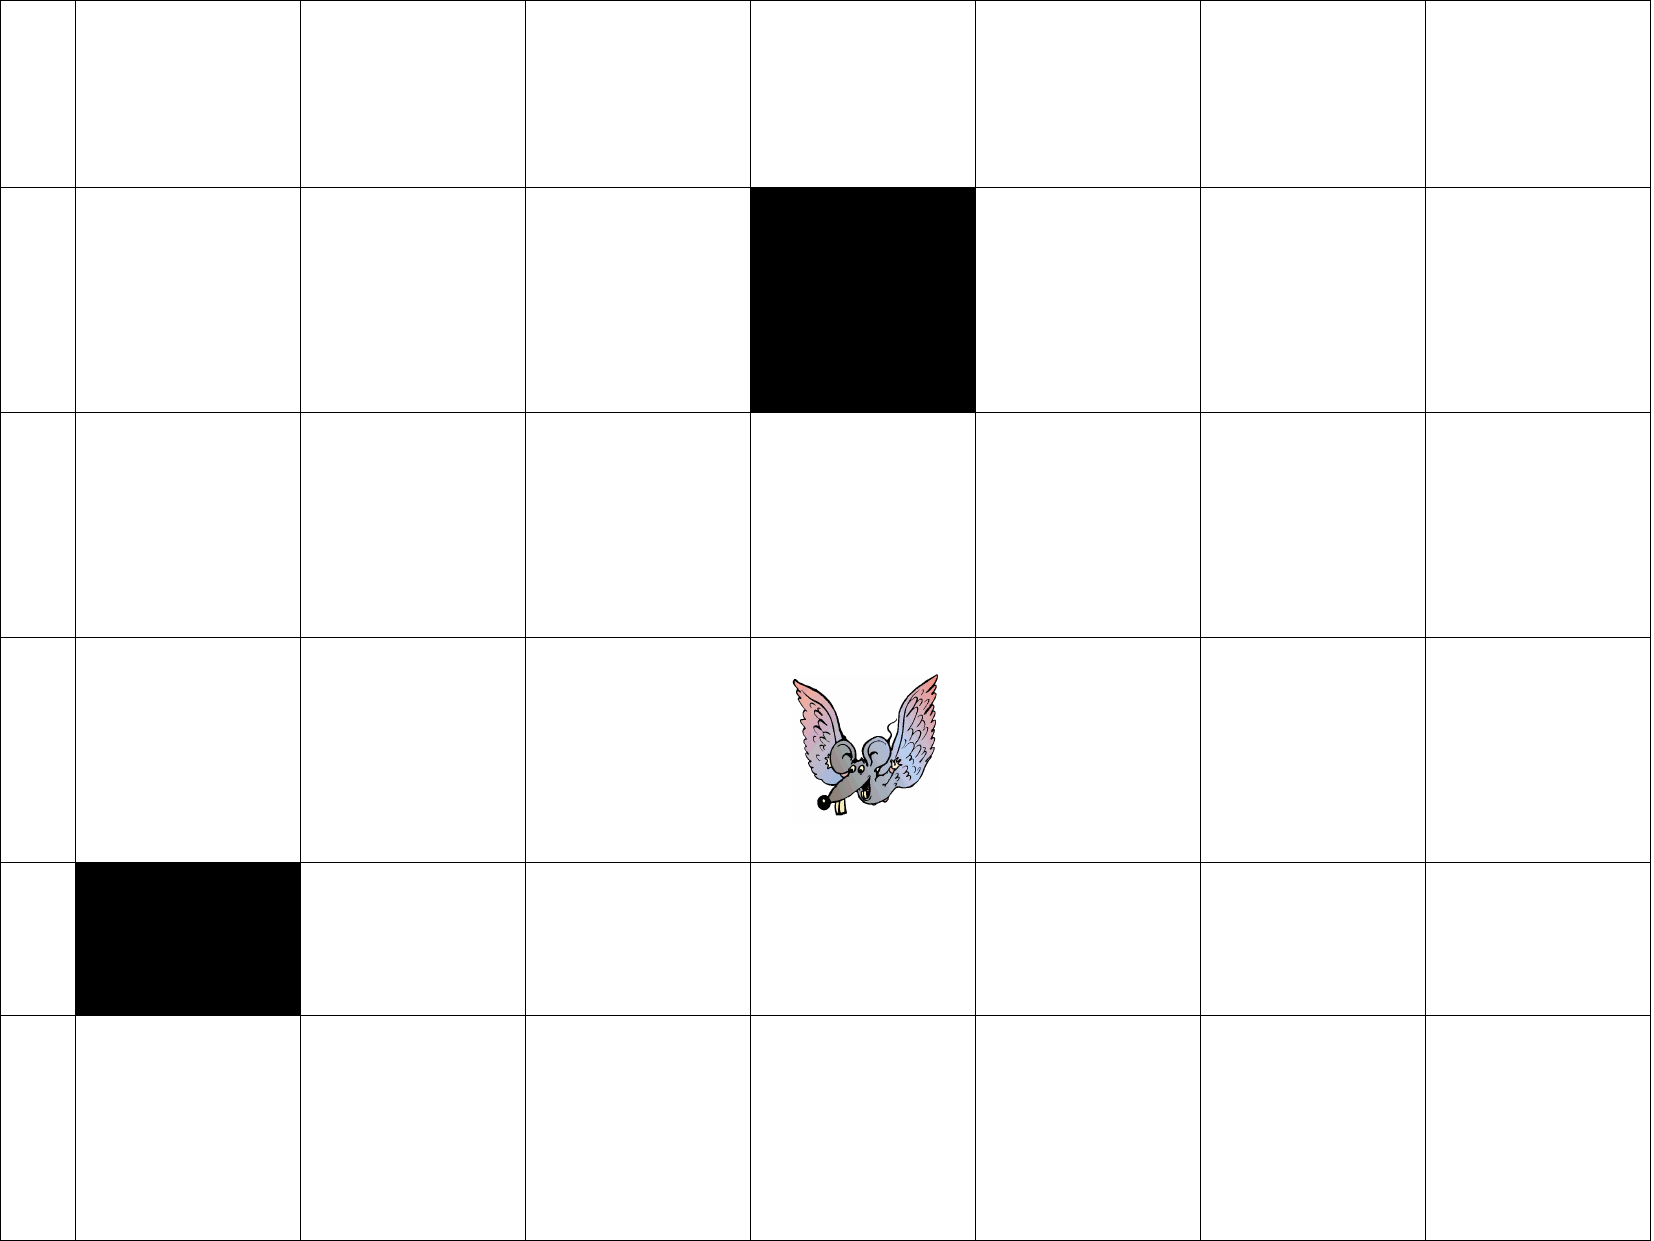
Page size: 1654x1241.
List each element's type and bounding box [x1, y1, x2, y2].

picture [792, 674, 938, 826]
text_box [0, 0, 1651, 1241]
